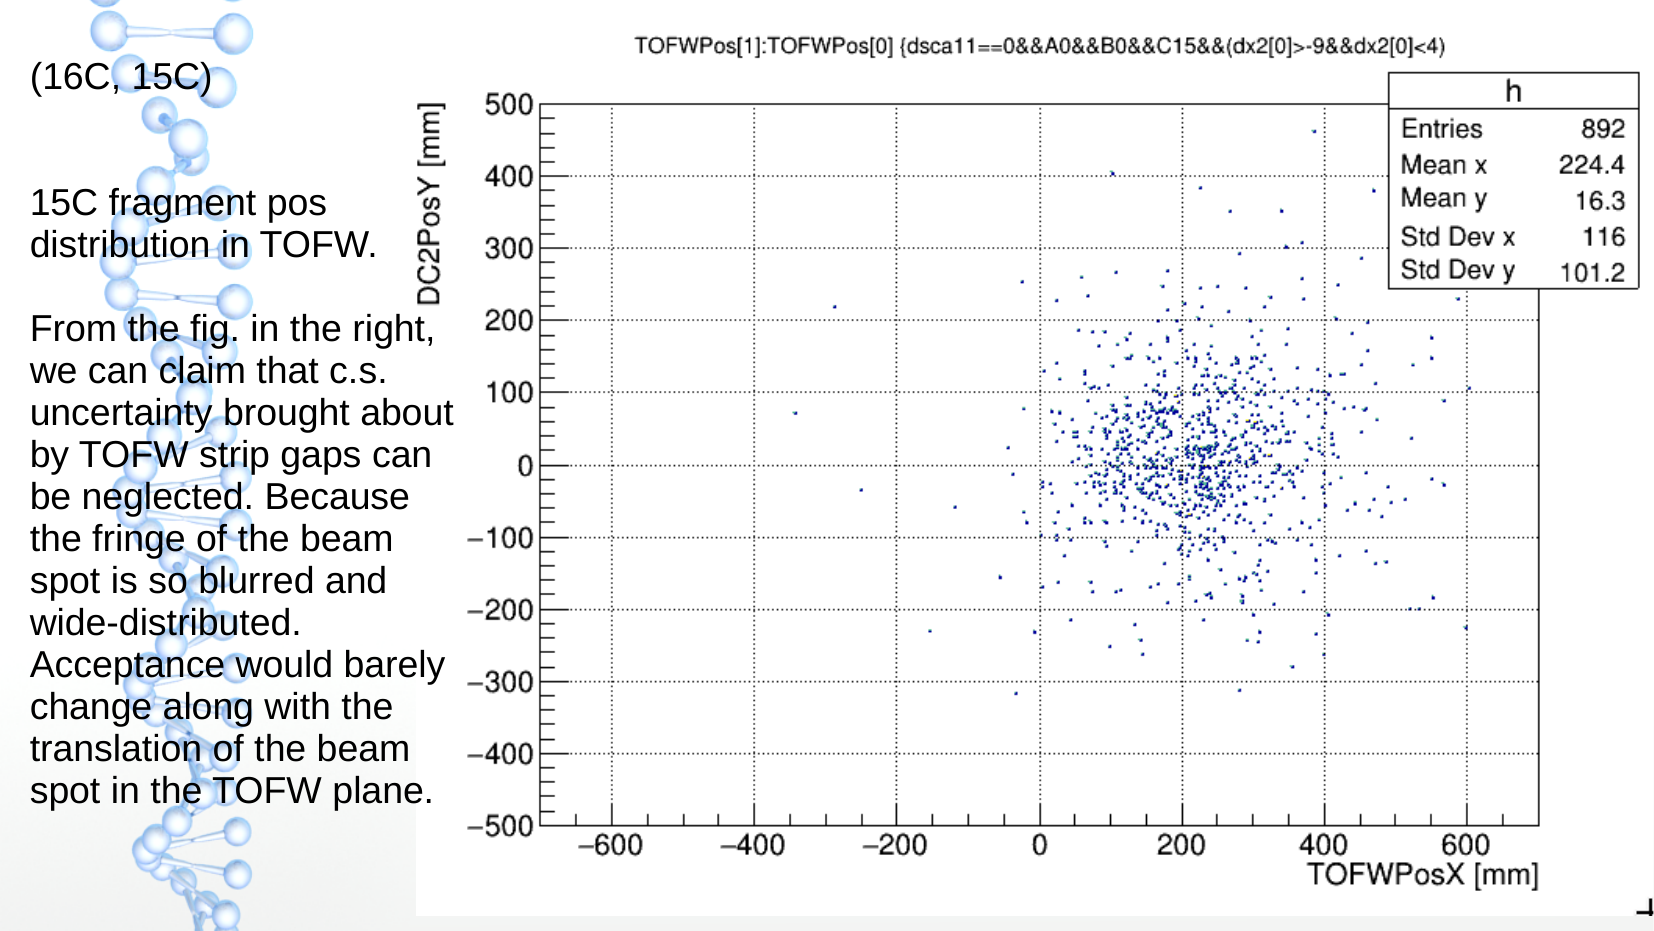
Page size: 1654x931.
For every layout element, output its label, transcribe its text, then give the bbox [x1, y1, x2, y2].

picture [0, 0, 1654, 931]
text_box (16C, 15C) 15C fragment pos distribution in TOFW. From the fig. in the right, we can claim that c.s. uncertainty brought about by TOFW strip gaps can be neglected. Because the fringe of the beam spot is so blurred and wide-distributed. Acceptance would barely change along with the translation of the beam spot in the TOFW plane. [15, 48, 481, 819]
